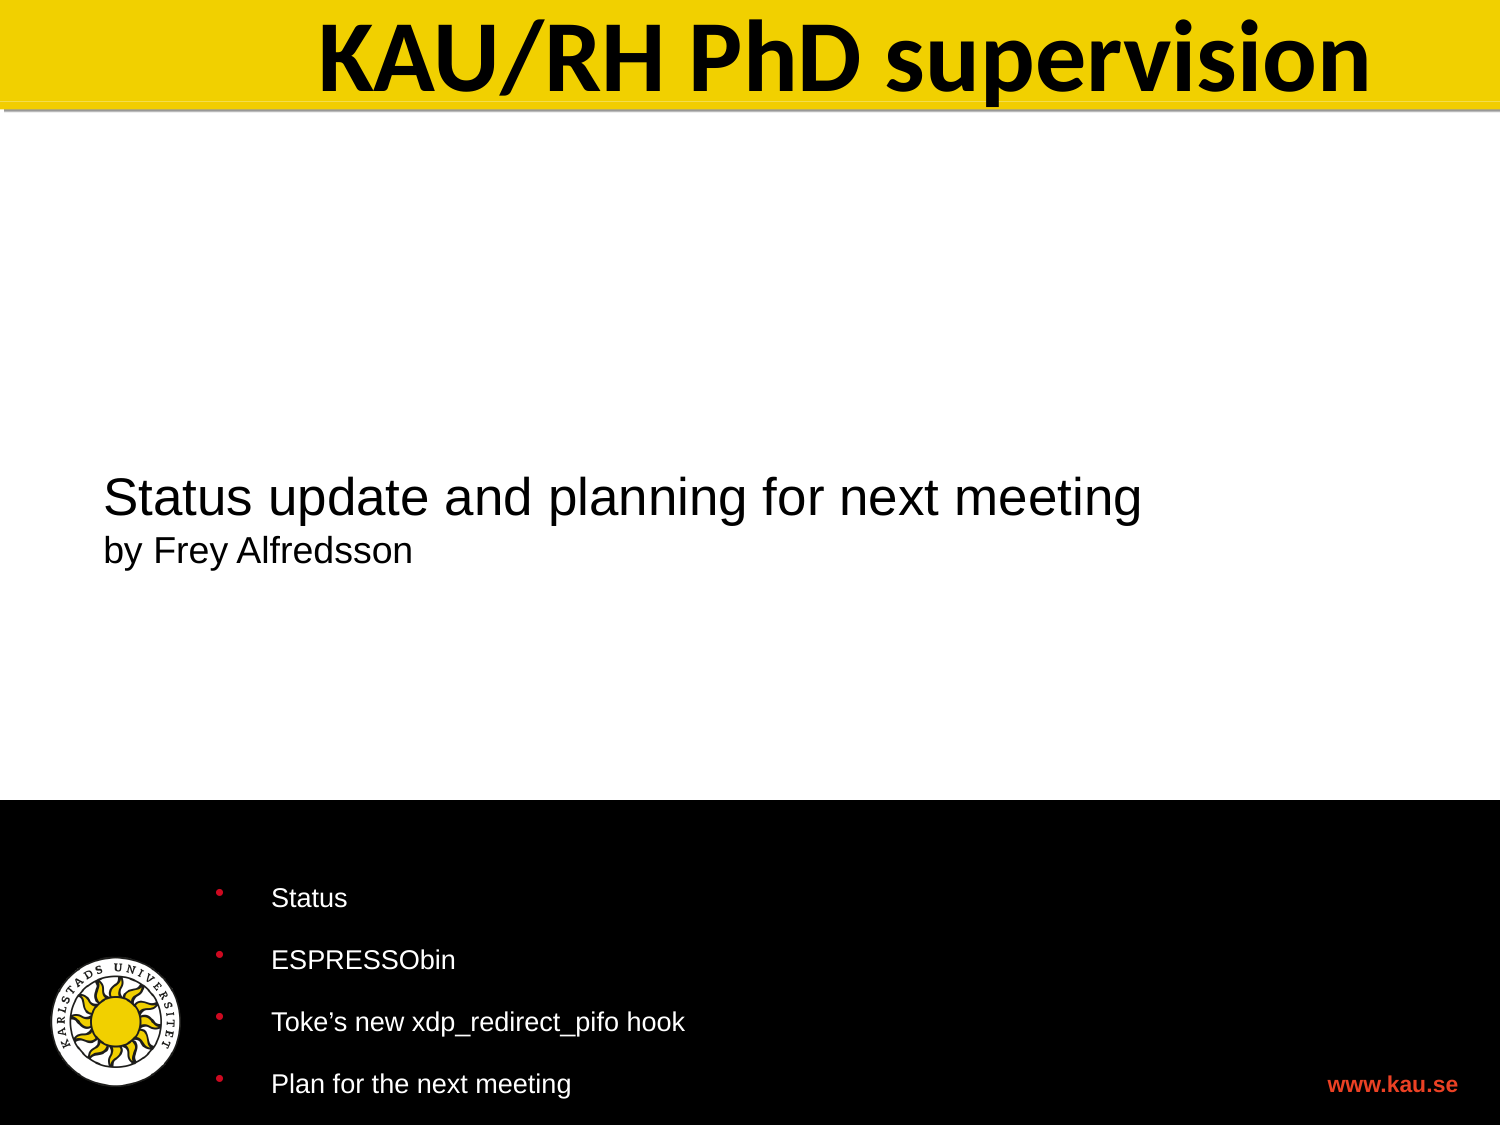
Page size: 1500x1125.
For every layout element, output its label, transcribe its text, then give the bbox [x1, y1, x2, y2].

picture [50, 948, 181, 1095]
text_box Status update and planning for next meeting by Frey Alfredsson [88, 455, 1400, 579]
list Status ESPRESSObin Toke’s new xdp_redirect_pifo hook Plan for the next meeting [200, 810, 1388, 1091]
title KAU/RH PhD supervision [112, 0, 1388, 102]
